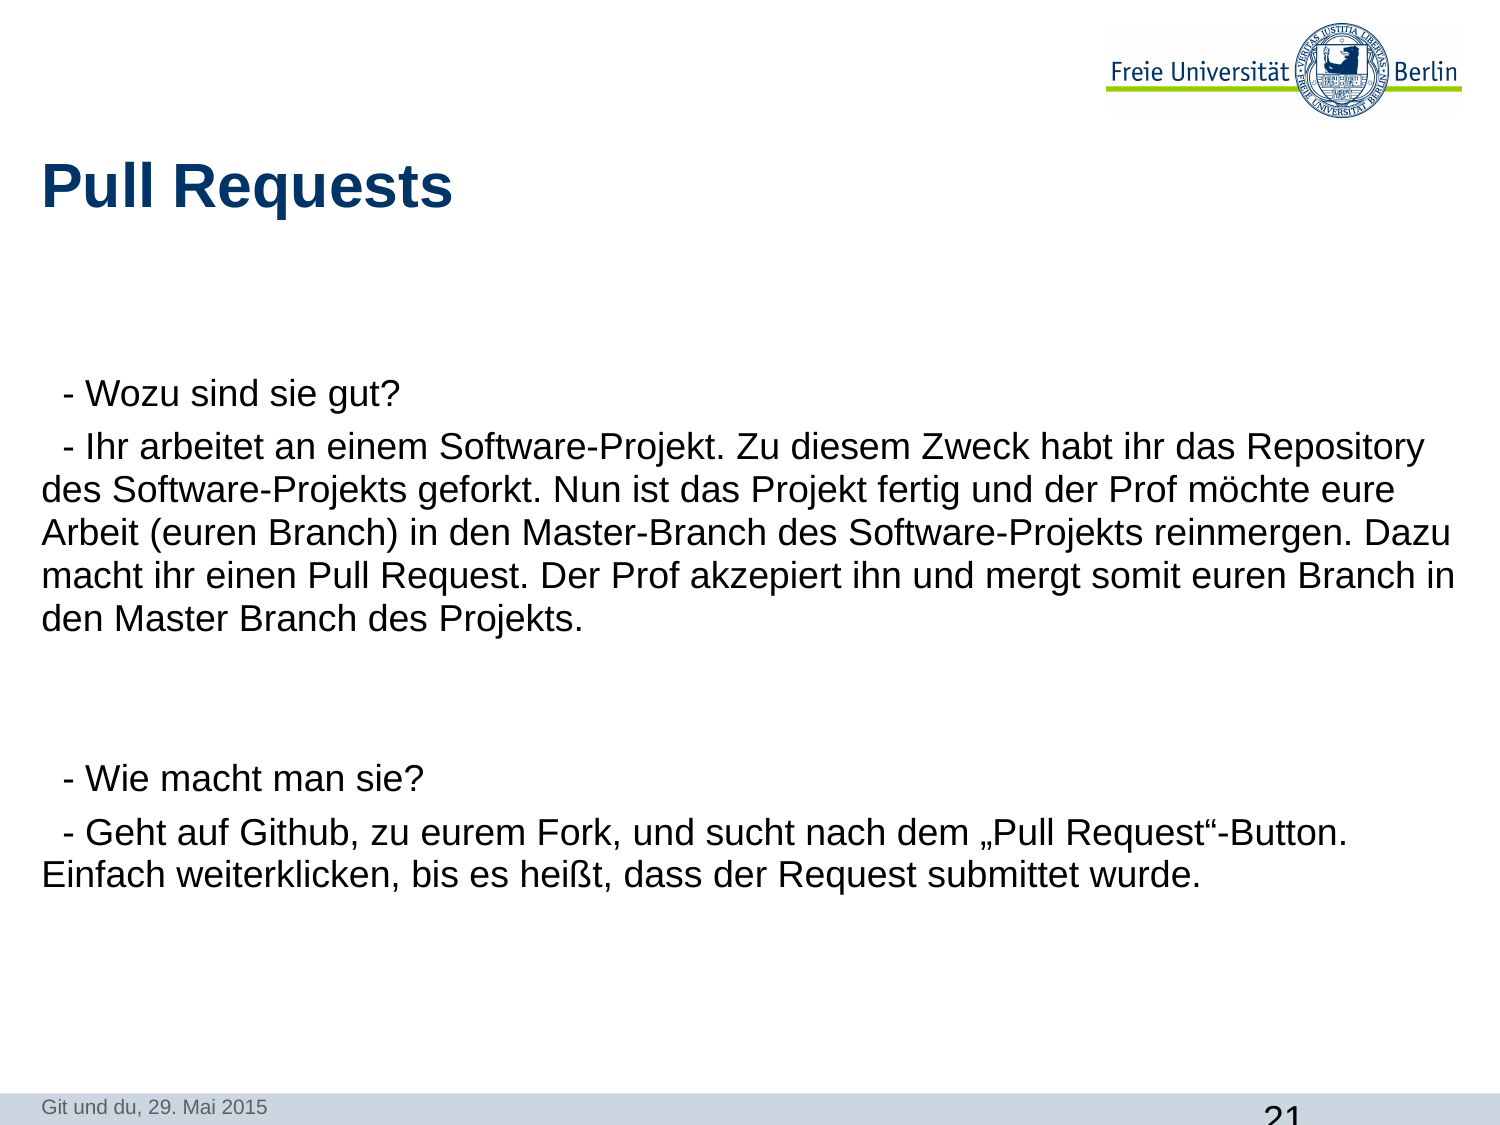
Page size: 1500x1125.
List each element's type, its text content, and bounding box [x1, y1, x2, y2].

title Pull Requests [41, 150, 1460, 221]
picture [1106, 23, 1462, 118]
list - Wozu sind sie gut? - Ihr arbeitet an einem Software-Projekt. Zu diesem Zweck habt ihr das Repository des Software-Projekts geforkt. Nun ist das Projekt fertig und der Prof möchte eure Arbeit (euren Branch) in den Master-Branch des Software-Projekts reinmergen. Dazu macht ihr einen Pull Request. Der Prof akzepiert ihn und mergt somit euren Branch in den Master Branch des Projekts. - Wie macht man sie? - Geht auf Github, zu eurem Fork, und sucht nach dem „Pull Request“-Button. Einfach weiterklicken, bis es heißt, dass der Request submittet wurde. [41, 265, 1460, 1064]
